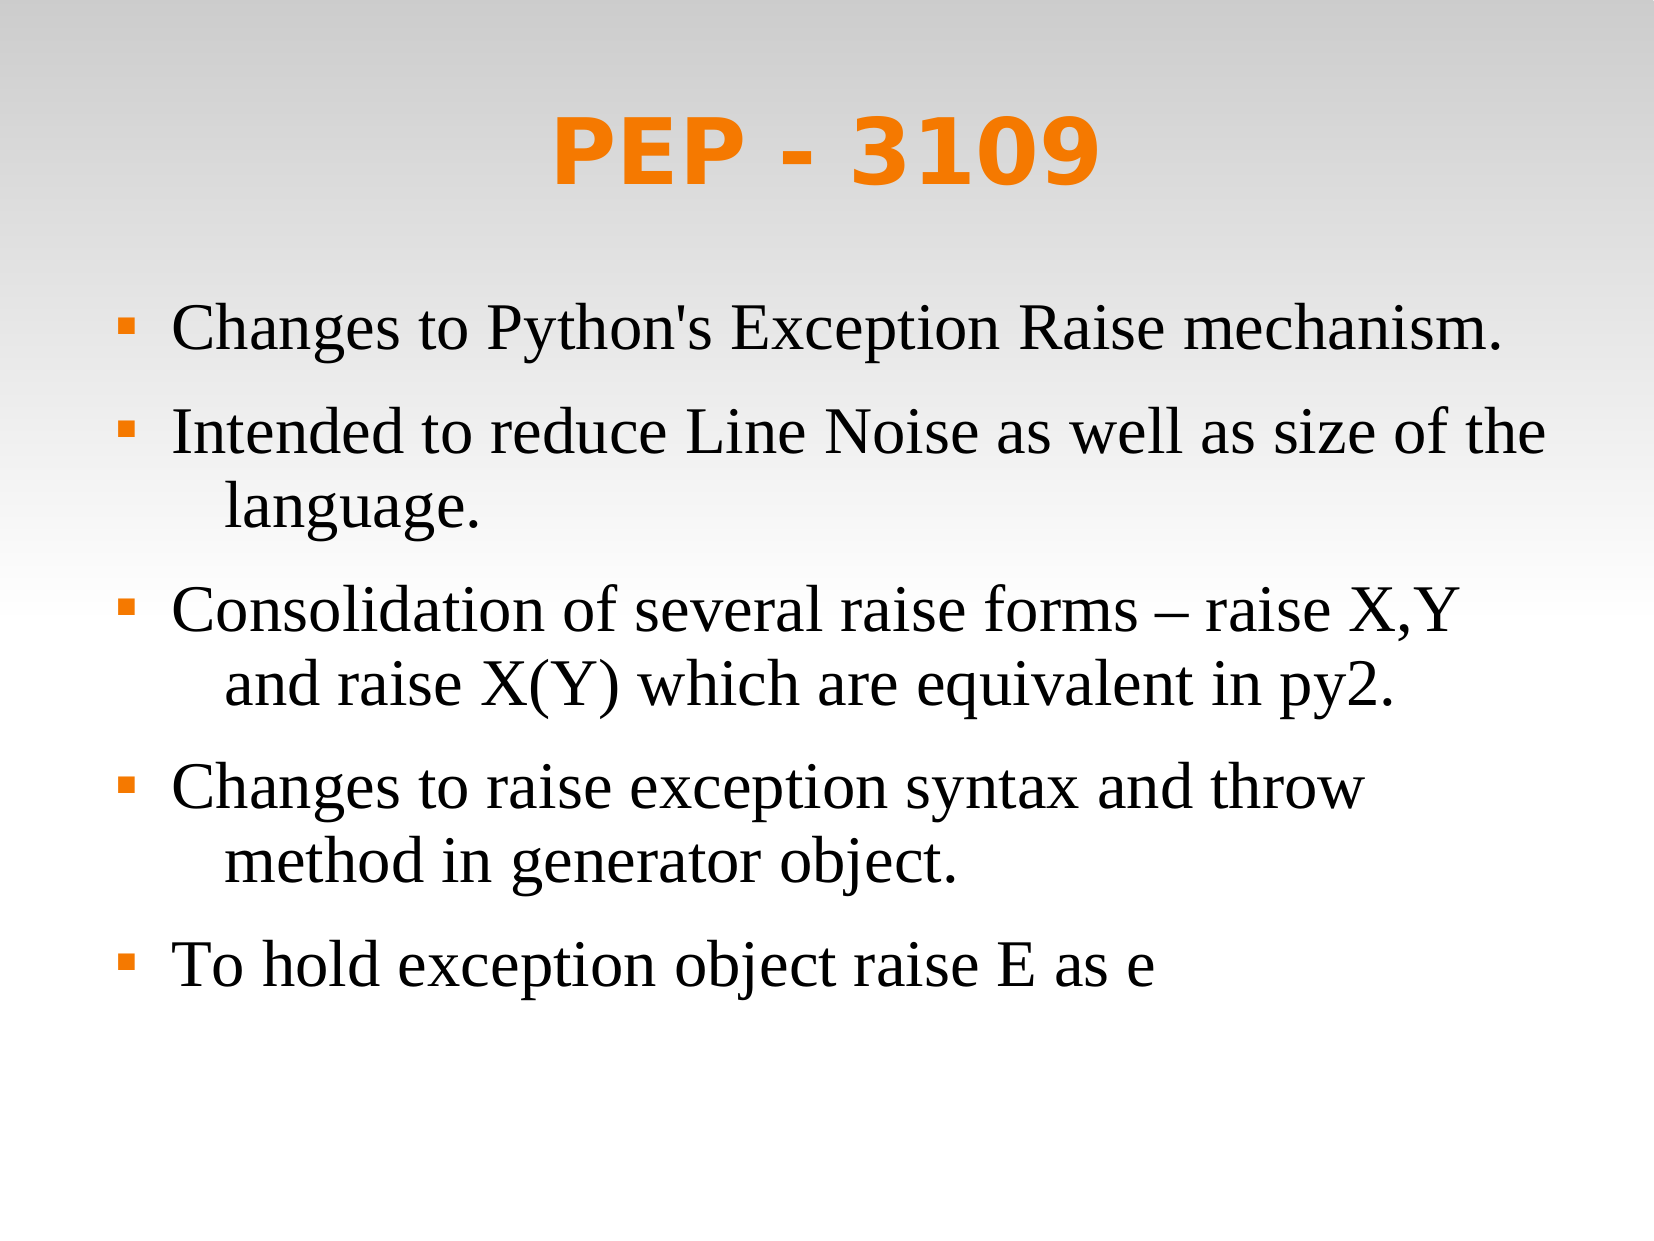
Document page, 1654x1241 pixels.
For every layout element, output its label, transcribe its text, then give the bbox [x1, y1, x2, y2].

title PEP - 3109 [82, 56, 1571, 250]
list Changes to Python's Exception Raise mechanism. Intended to reduce Line Noise as well as size of the language. Consolidation of several raise forms – raise X,Y and raise X(Y) which are equivalent in py2. Changes to raise exception syntax and throw method in generator object. To hold exception object raise E as e [82, 290, 1571, 1094]
